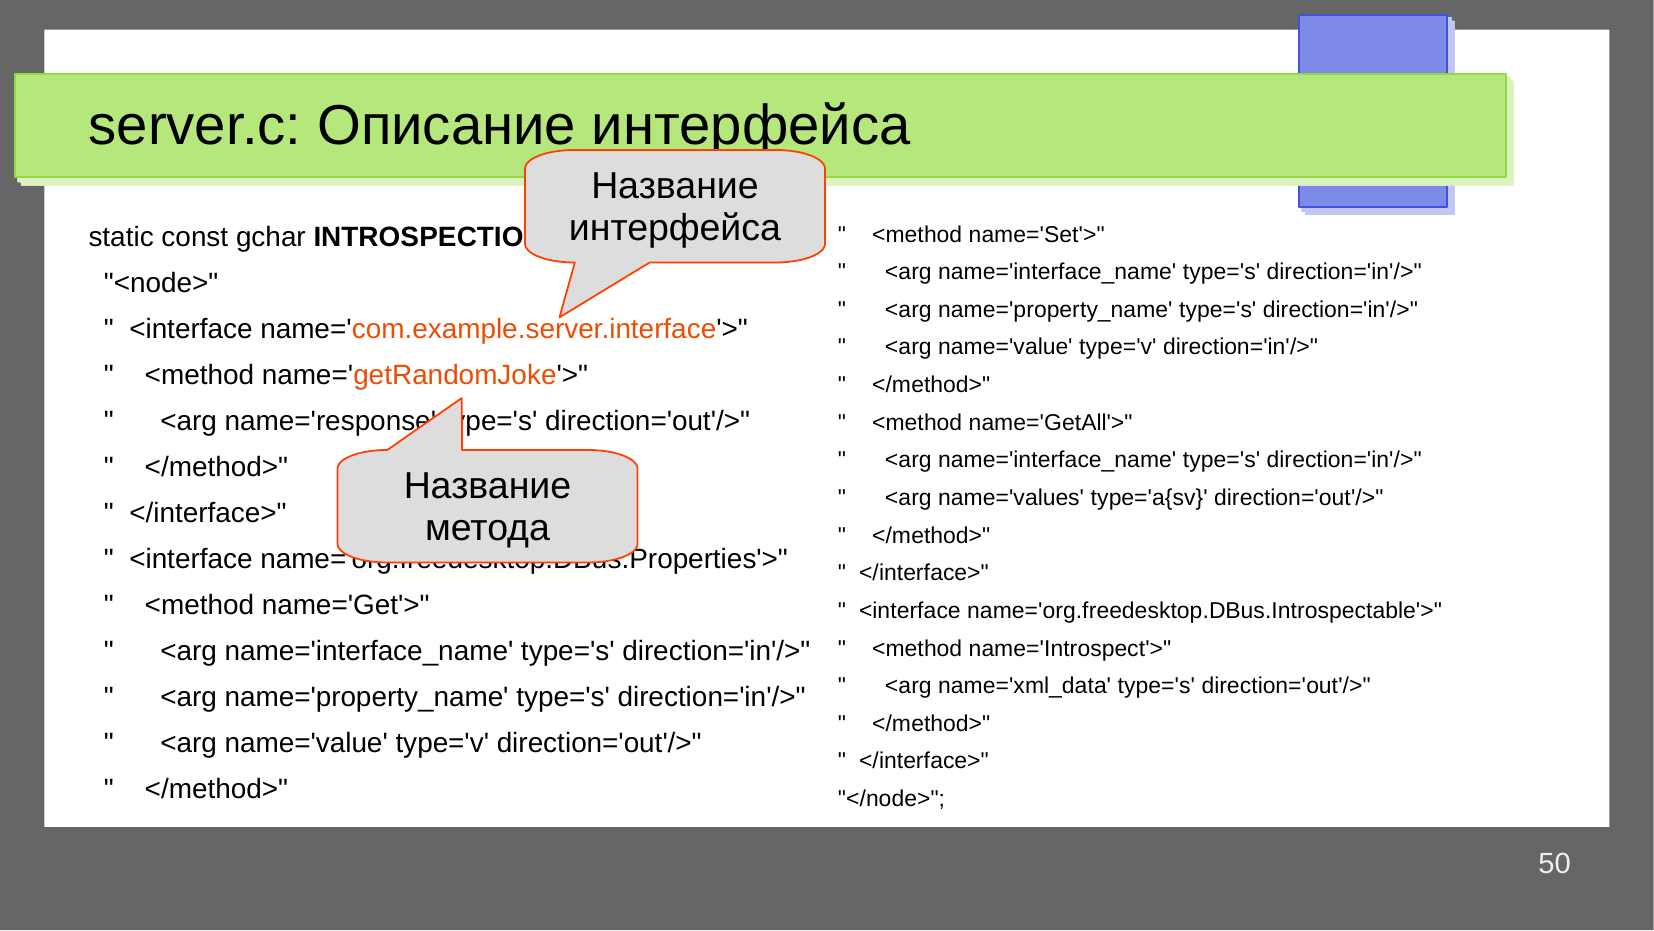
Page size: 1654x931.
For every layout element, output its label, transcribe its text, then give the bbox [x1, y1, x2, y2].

text_box Название интерфейса [525, 149, 826, 318]
list " <method name='Set'>" " <arg name='interface_name' type='s' direction='in'/>" " <arg name='property_name' type='s' direction='in'/>" " <arg name='value' type='v' direction='in'/>" " </method>" " <method name='GetAll'>" " <arg name='interface_name' type='s' direction='in'/>" " <arg name='values' type='a{sv}' direction='out'/>" " </method>" " </interface>" " <interface name='org.freedesktop.DBus.Introspectable'>" " <method name='Introspect'>" " <arg name='xml_data' type='s' direction='out'/>" " </method>" " </interface>" "</node>"; [825, 221, 1562, 813]
list static const gchar INTROSPECTION_XML[] = "<node>" " <interface name='com.example.server.interface'>" " <method name='getRandomJoke'>" " <arg name='response' type='s' direction='out'/>" " </method>" " </interface>" " <interface name='org.freedesktop.DBus.Properties'>" " <method name='Get'>" " <arg name='interface_name' type='s' direction='in'/>" " <arg name='property_name' type='s' direction='in'/>" " <arg name='value' type='v' direction='out'/>" " </method>" [88, 221, 825, 813]
title server.c: Описание интерфейса [88, 73, 1506, 178]
text_box Название метода [337, 398, 638, 563]
